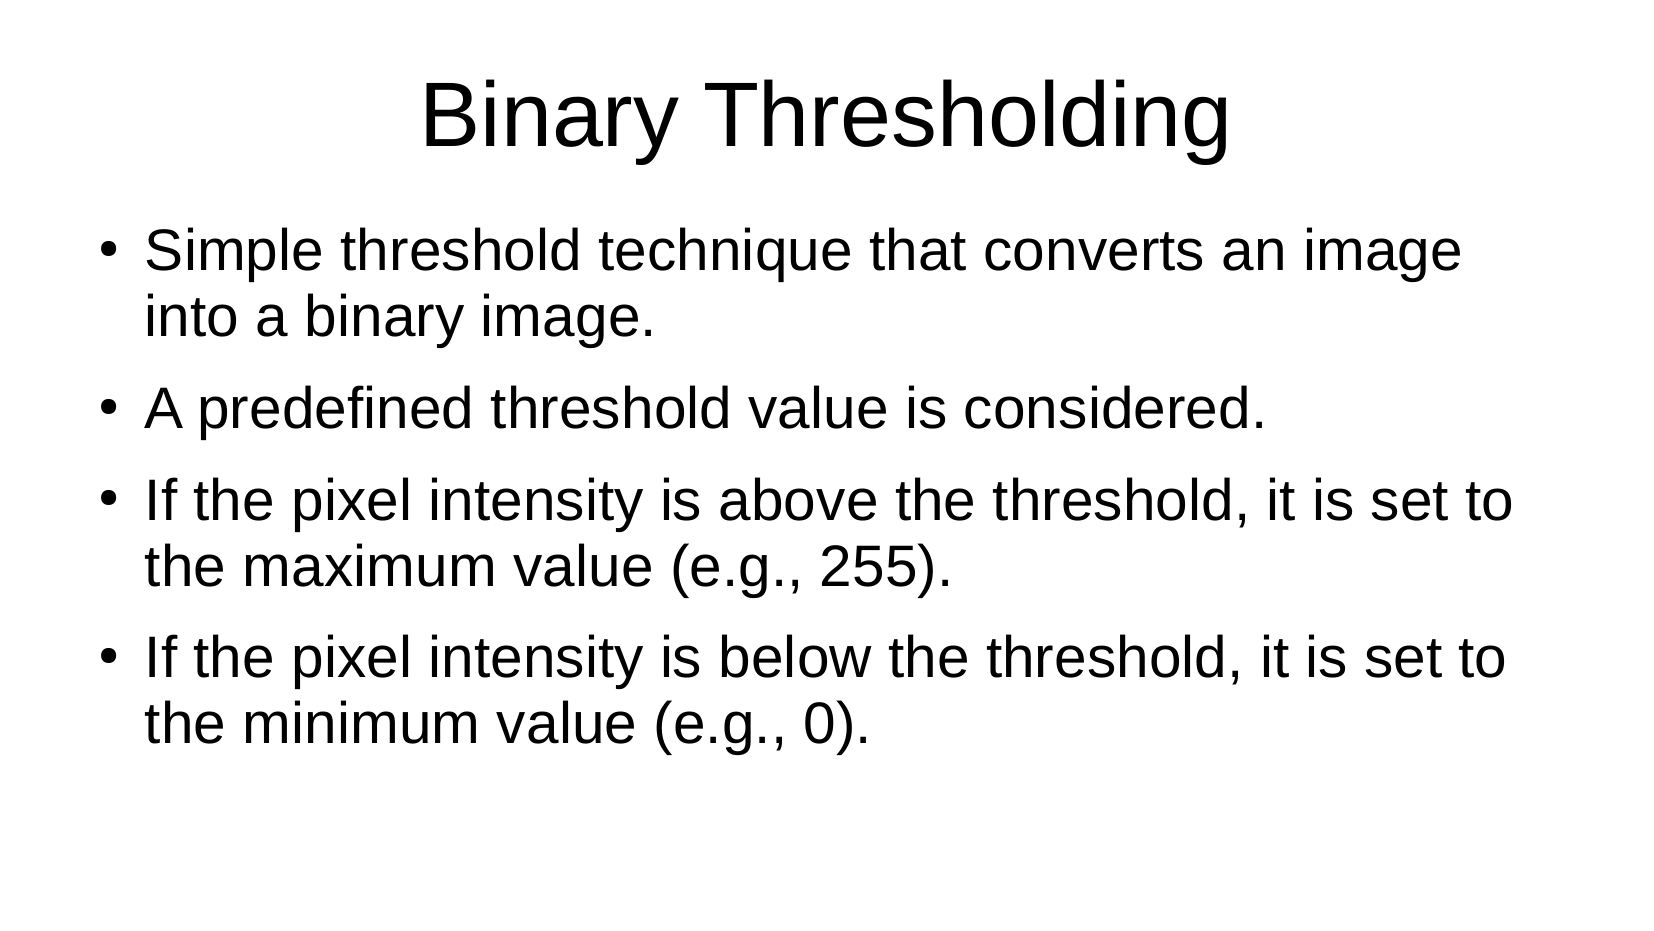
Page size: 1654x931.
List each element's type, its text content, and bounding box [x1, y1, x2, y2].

title Binary Thresholding [82, 37, 1571, 193]
list Simple threshold technique that converts an image into a binary image. A predefined threshold value is considered. If the pixel intensity is above the threshold, it is set to the maximum value (e.g., 255). If the pixel intensity is below the threshold, it is set to the minimum value (e.g., 0). [82, 217, 1571, 758]
